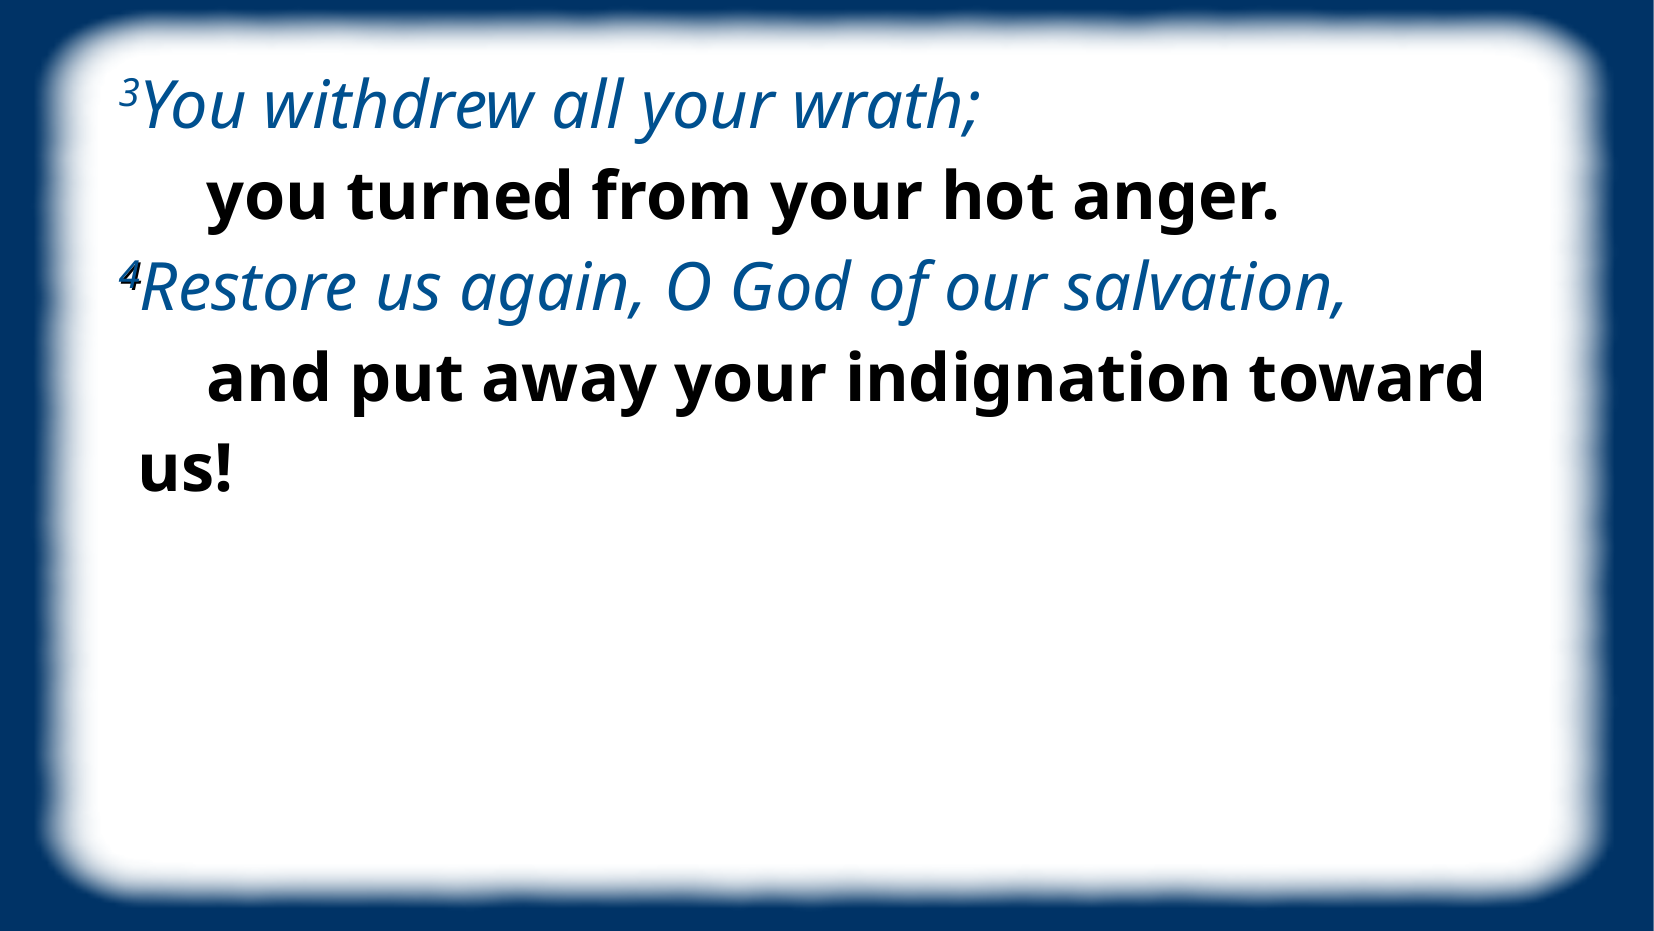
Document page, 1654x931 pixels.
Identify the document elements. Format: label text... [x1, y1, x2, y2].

text_box 3You withdrew all your wrath; you turned from your hot anger. 4Restore us again, O God of our salvation, and put away your indignation toward us! [103, 50, 1561, 421]
picture [0, 0, 1654, 931]
